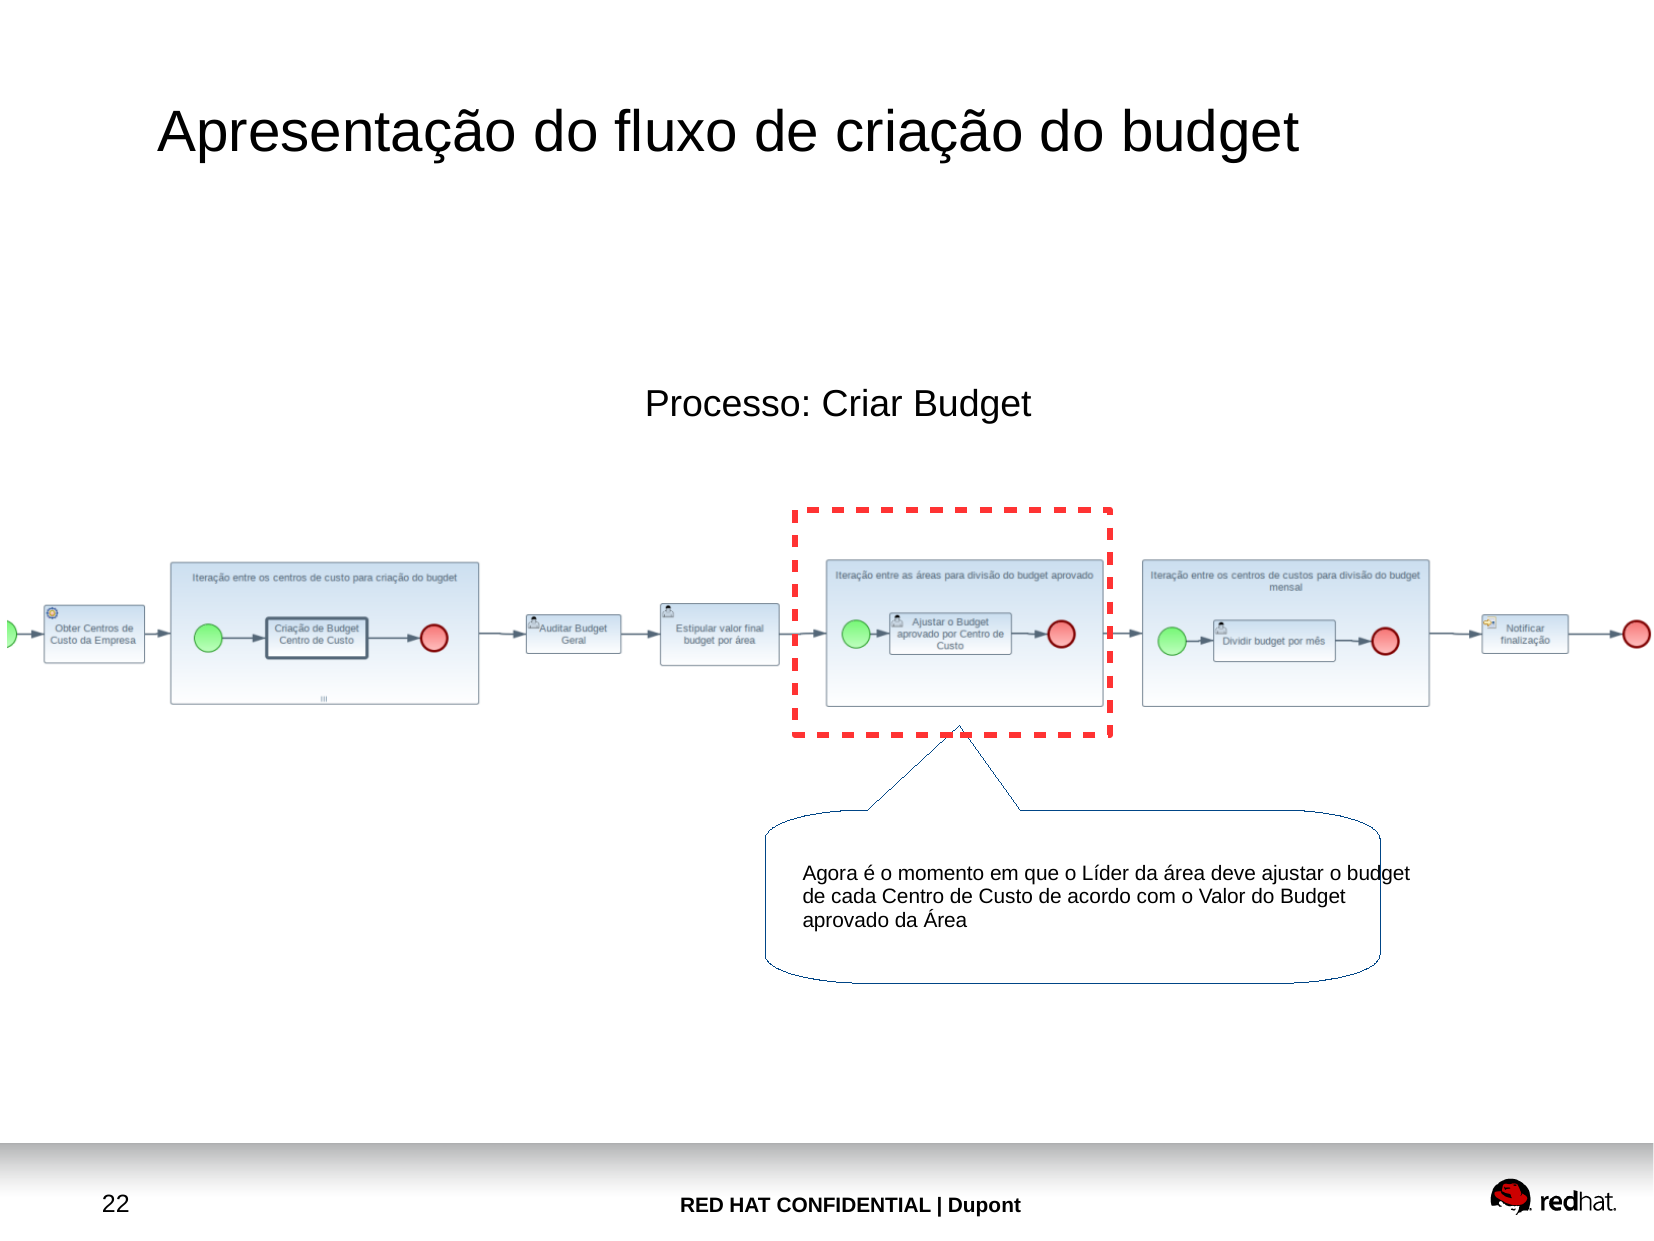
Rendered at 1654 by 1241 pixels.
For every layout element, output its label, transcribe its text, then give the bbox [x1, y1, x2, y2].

text_box Agora é o momento em que o Líder da área deve ajustar o budget de cada Centro de Custo de acordo com o Valor do Budget aprovado da Área [765, 725, 1381, 984]
text_box Apresentação do fluxo de criação do budget [82, 37, 1571, 226]
text_box Processo: Criar Budget [630, 375, 1058, 432]
picture [7, 542, 1654, 711]
picture [0, 1143, 1654, 1241]
